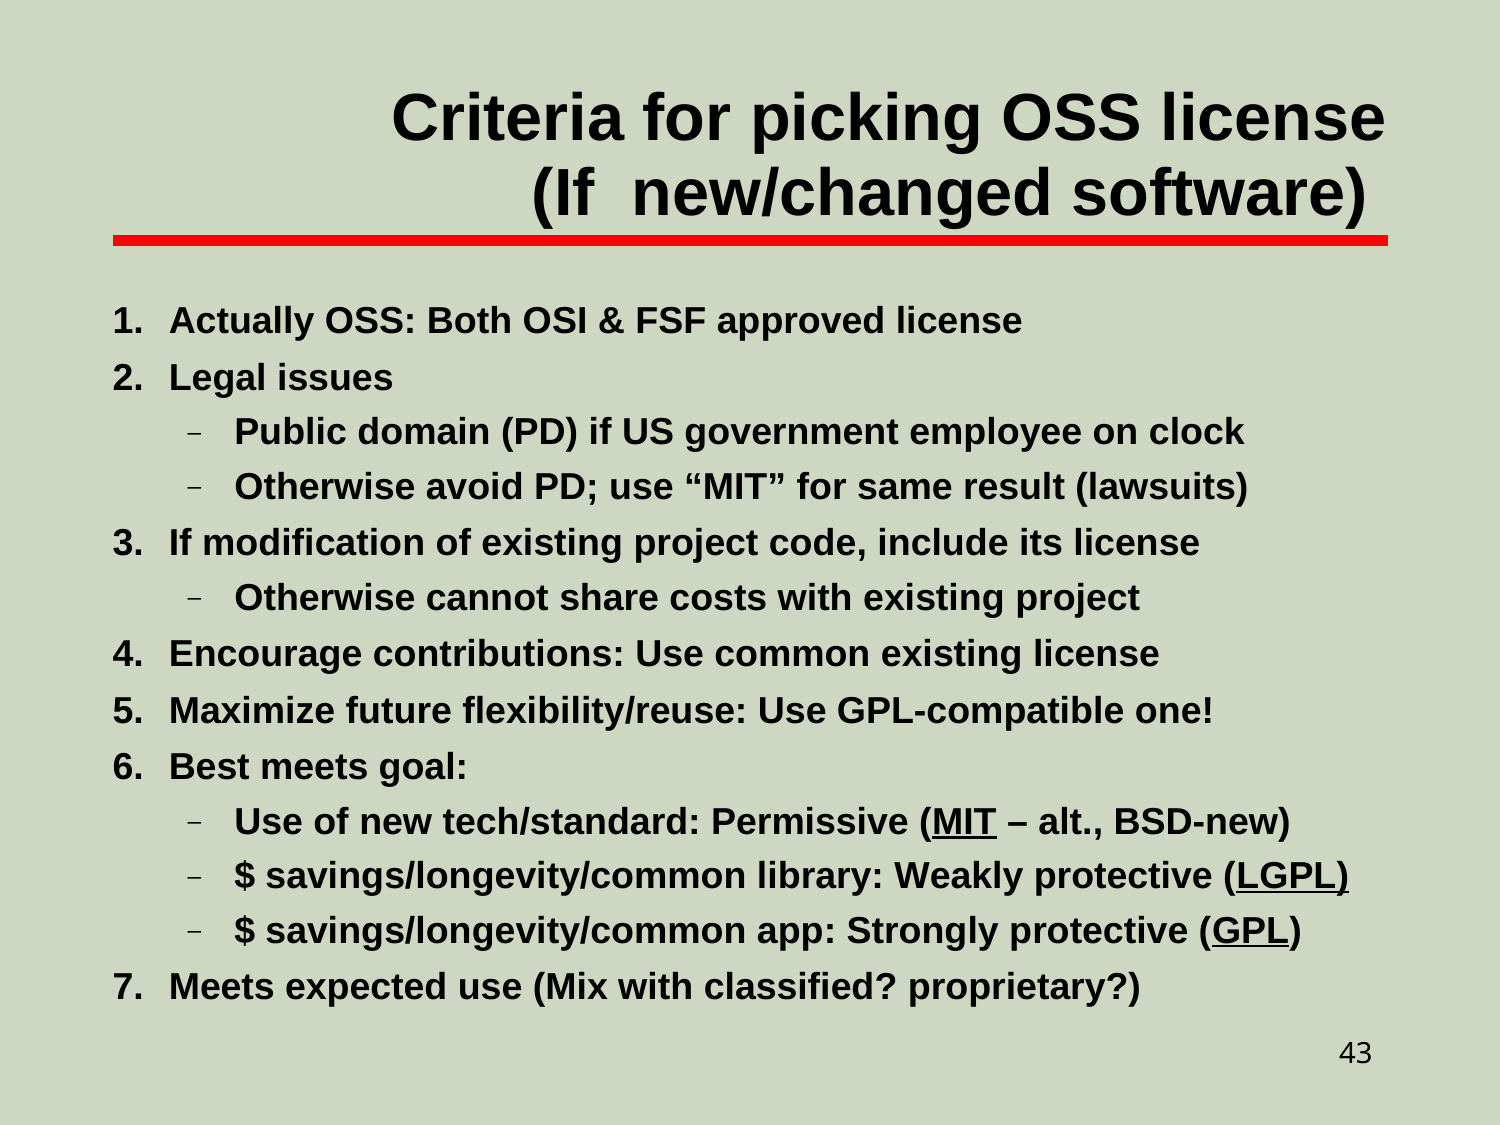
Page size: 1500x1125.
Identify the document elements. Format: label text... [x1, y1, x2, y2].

list Actually OSS: Both OSI & FSF approved license Legal issues Public domain (PD) if US government employee on clock Otherwise avoid PD; use “MIT” for same result (lawsuits) If modification of existing project code, include its license Otherwise cannot share costs with existing project Encourage contributions: Use common existing license Maximize future flexibility/reuse: Use GPL-compatible one! Best meets goal: Use of new tech/standard: Permissive (MIT – alt., BSD-new) $ savings/longevity/common library: Weakly protective (LGPL) $ savings/longevity/common app: Strongly protective (GPL) Meets expected use (Mix with classified? proprietary?) [112, 299, 1388, 1098]
title Criteria for picking OSS license (If new/changed software) [337, 79, 1388, 230]
